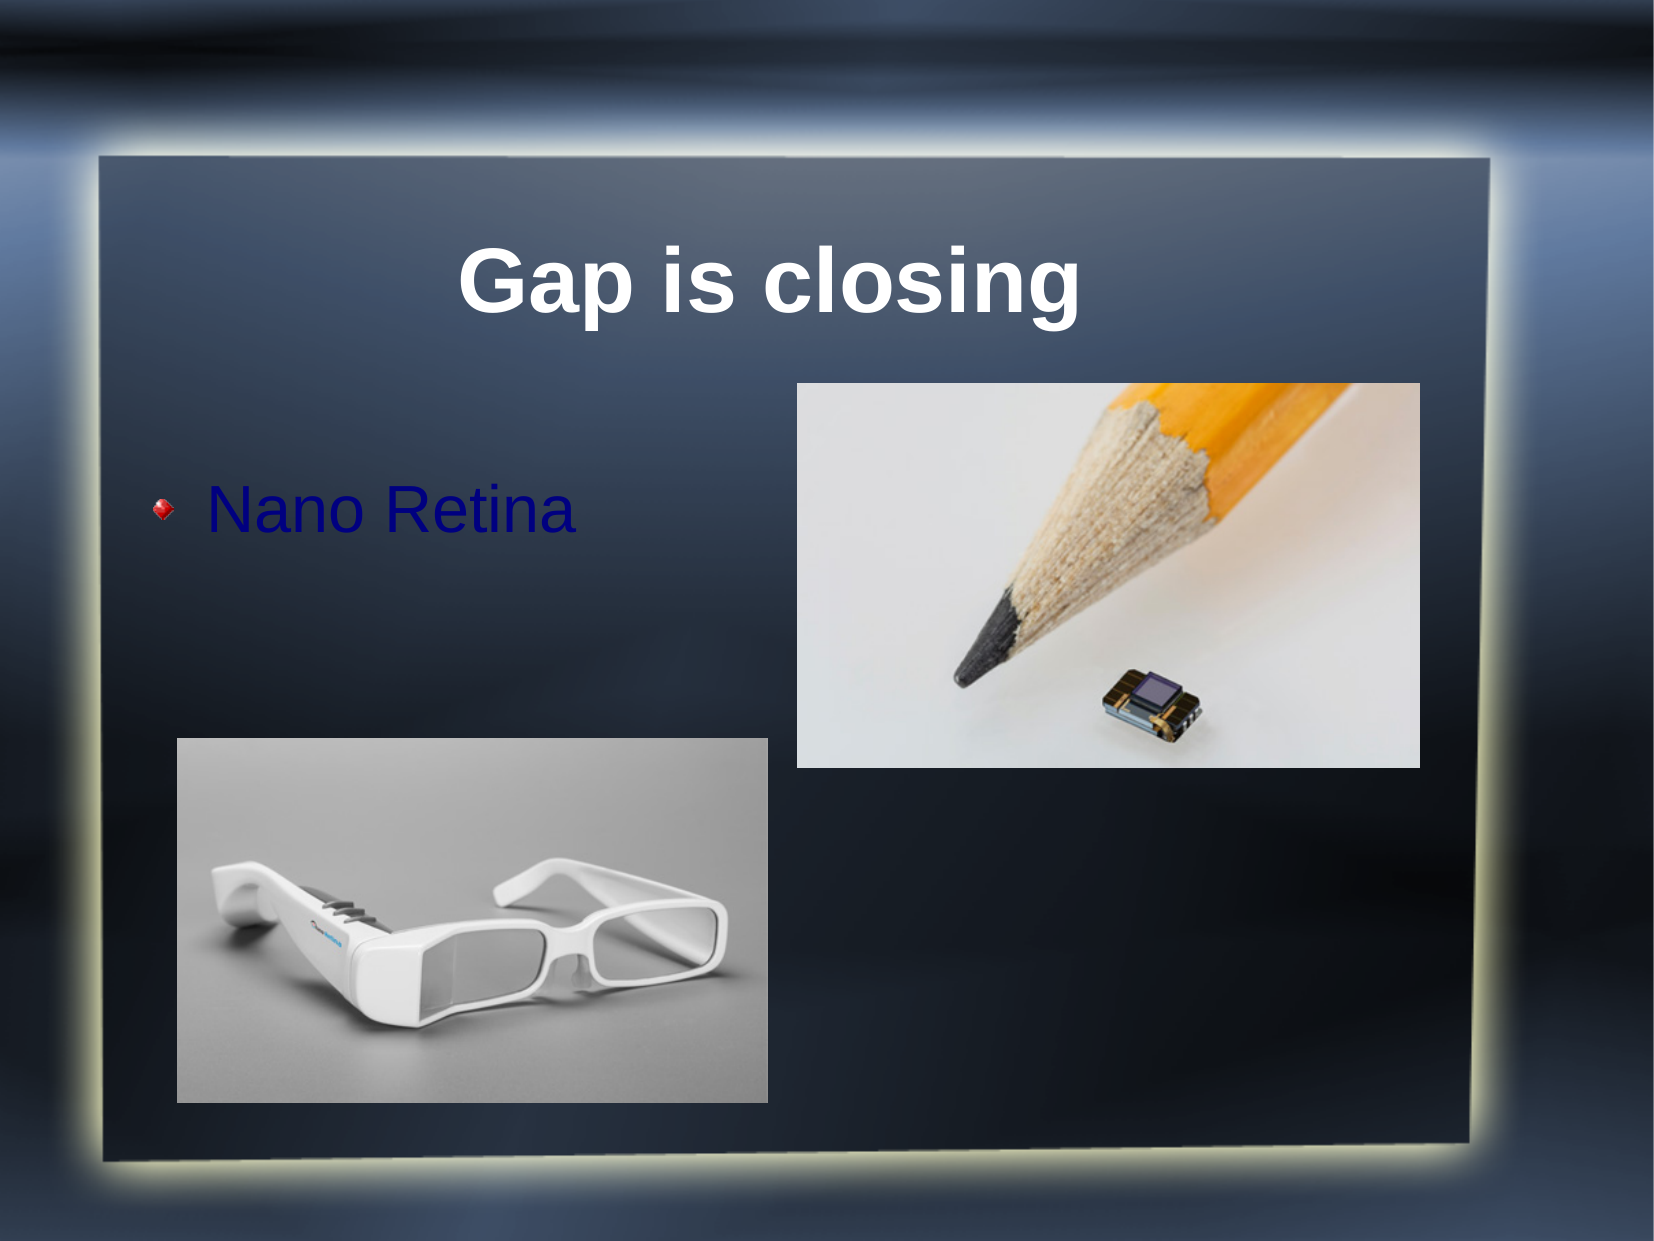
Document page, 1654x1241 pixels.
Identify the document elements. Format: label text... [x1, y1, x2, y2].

picture [0, 0, 1654, 1241]
title Gap is closing [124, 177, 1418, 384]
list Nano Retina [135, 472, 1447, 1093]
